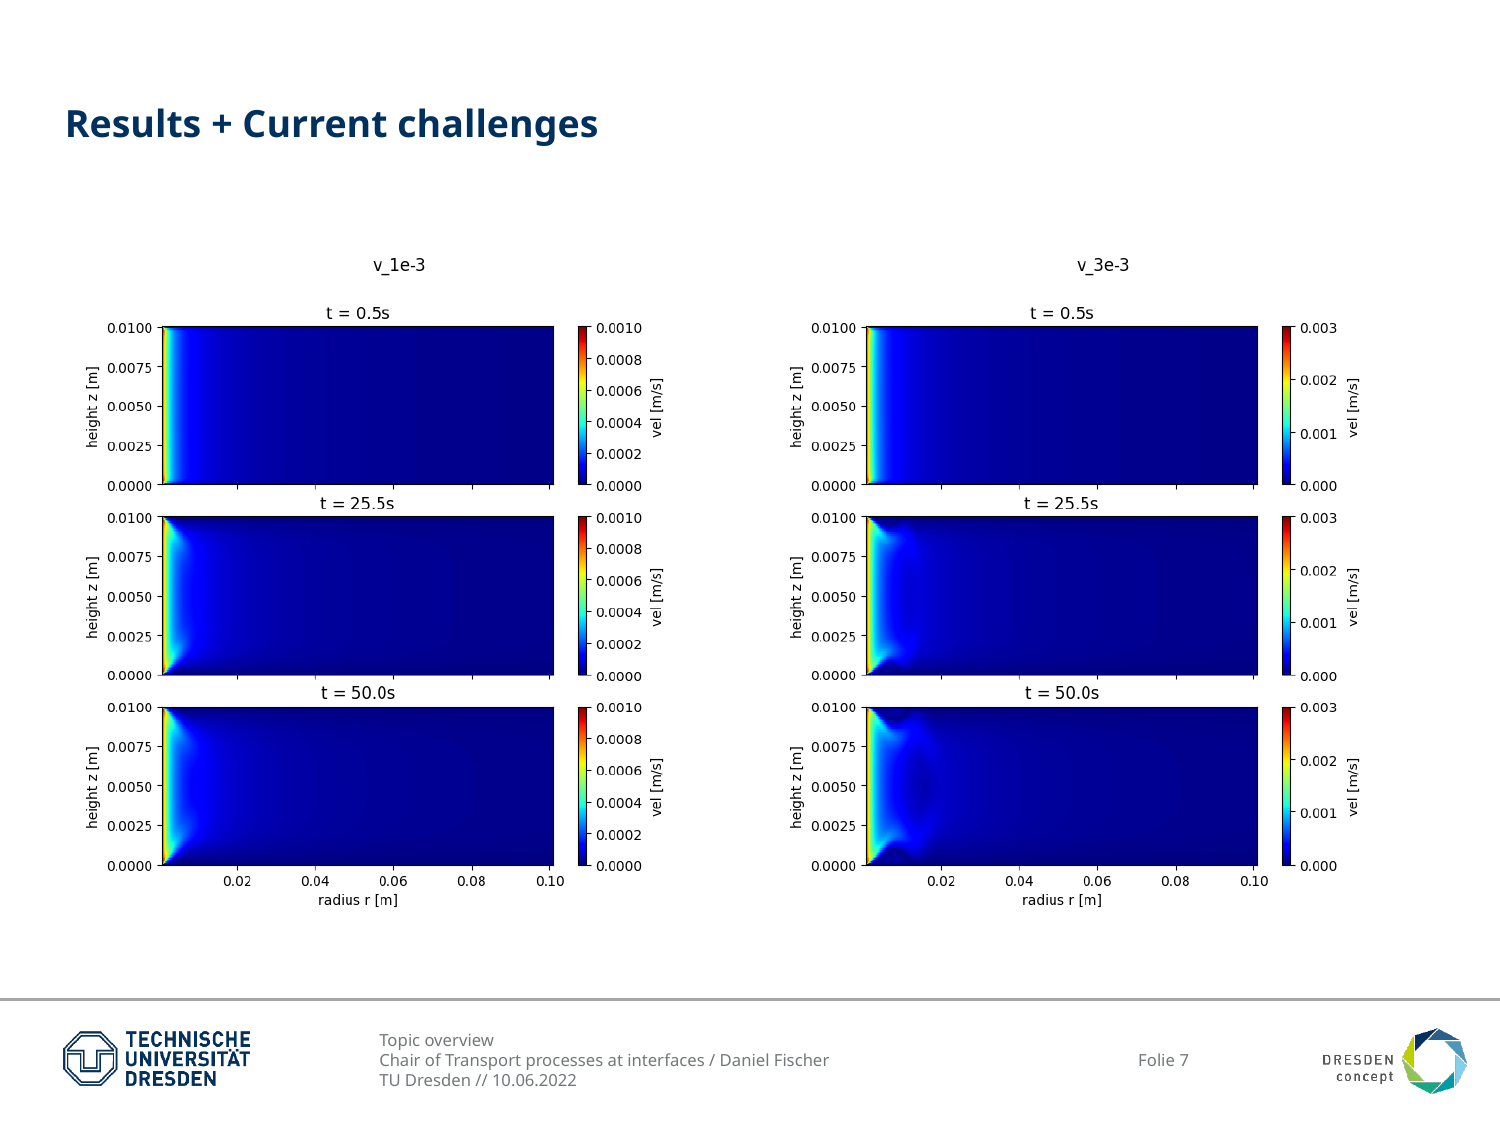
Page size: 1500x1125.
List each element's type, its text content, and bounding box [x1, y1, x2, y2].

picture [83, 243, 714, 941]
picture [63, 1031, 250, 1086]
picture [1323, 1028, 1467, 1094]
picture [787, 243, 1418, 941]
title Results + Current challenges [64, 56, 1437, 190]
